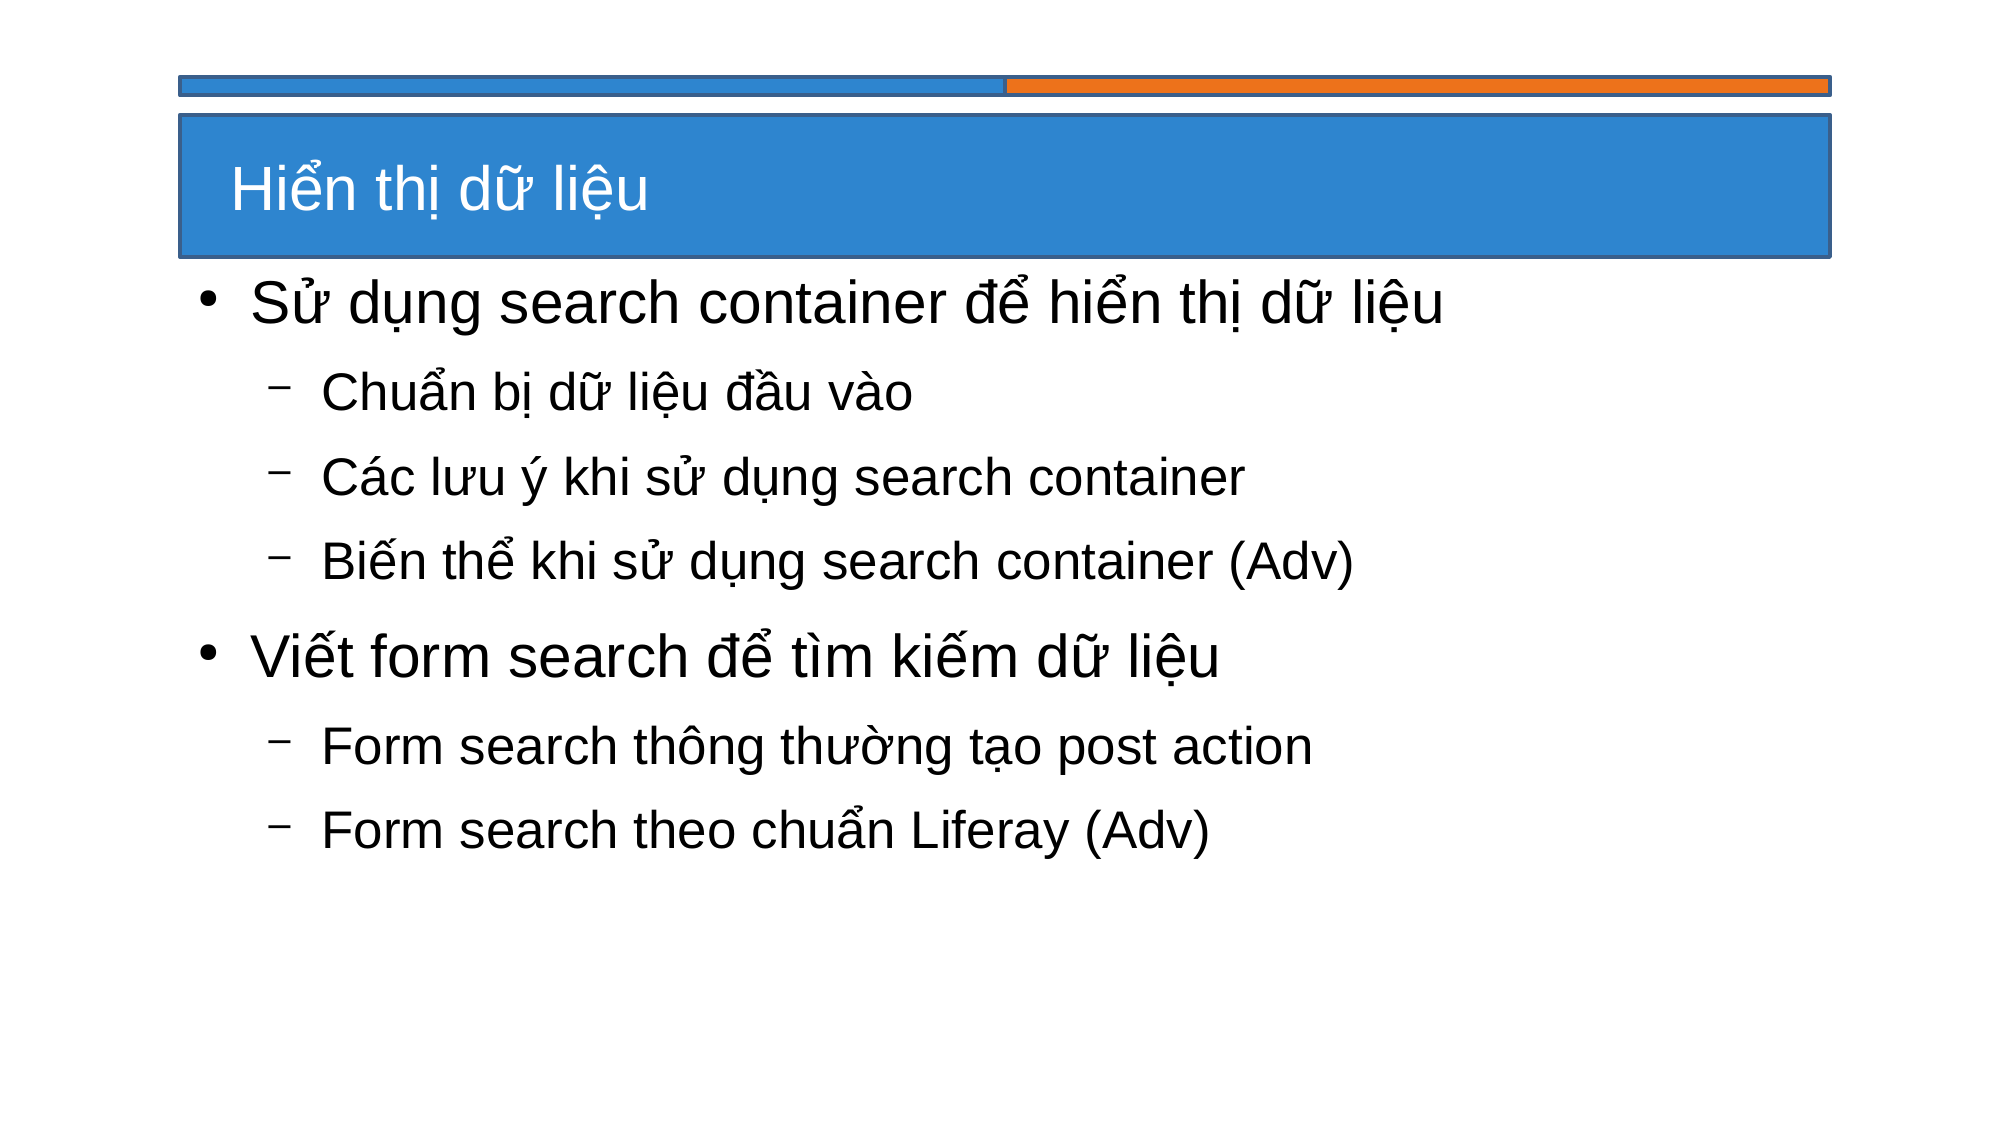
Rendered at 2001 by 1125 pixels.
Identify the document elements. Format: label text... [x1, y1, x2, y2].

list Sử dụng search container để hiển thị dữ liệu Chuẩn bị dữ liệu đầu vào Các lưu ý khi sử dụng search container Biến thể khi sử dụng search container (Adv) Viết form search để tìm kiếm dữ liệu Form search thông thường tạo post action Form search theo chuẩn Liferay (Adv) [180, 263, 1831, 916]
text_box [179, 76, 1831, 96]
text_box Hiển thị dữ liệu [180, 114, 1830, 257]
